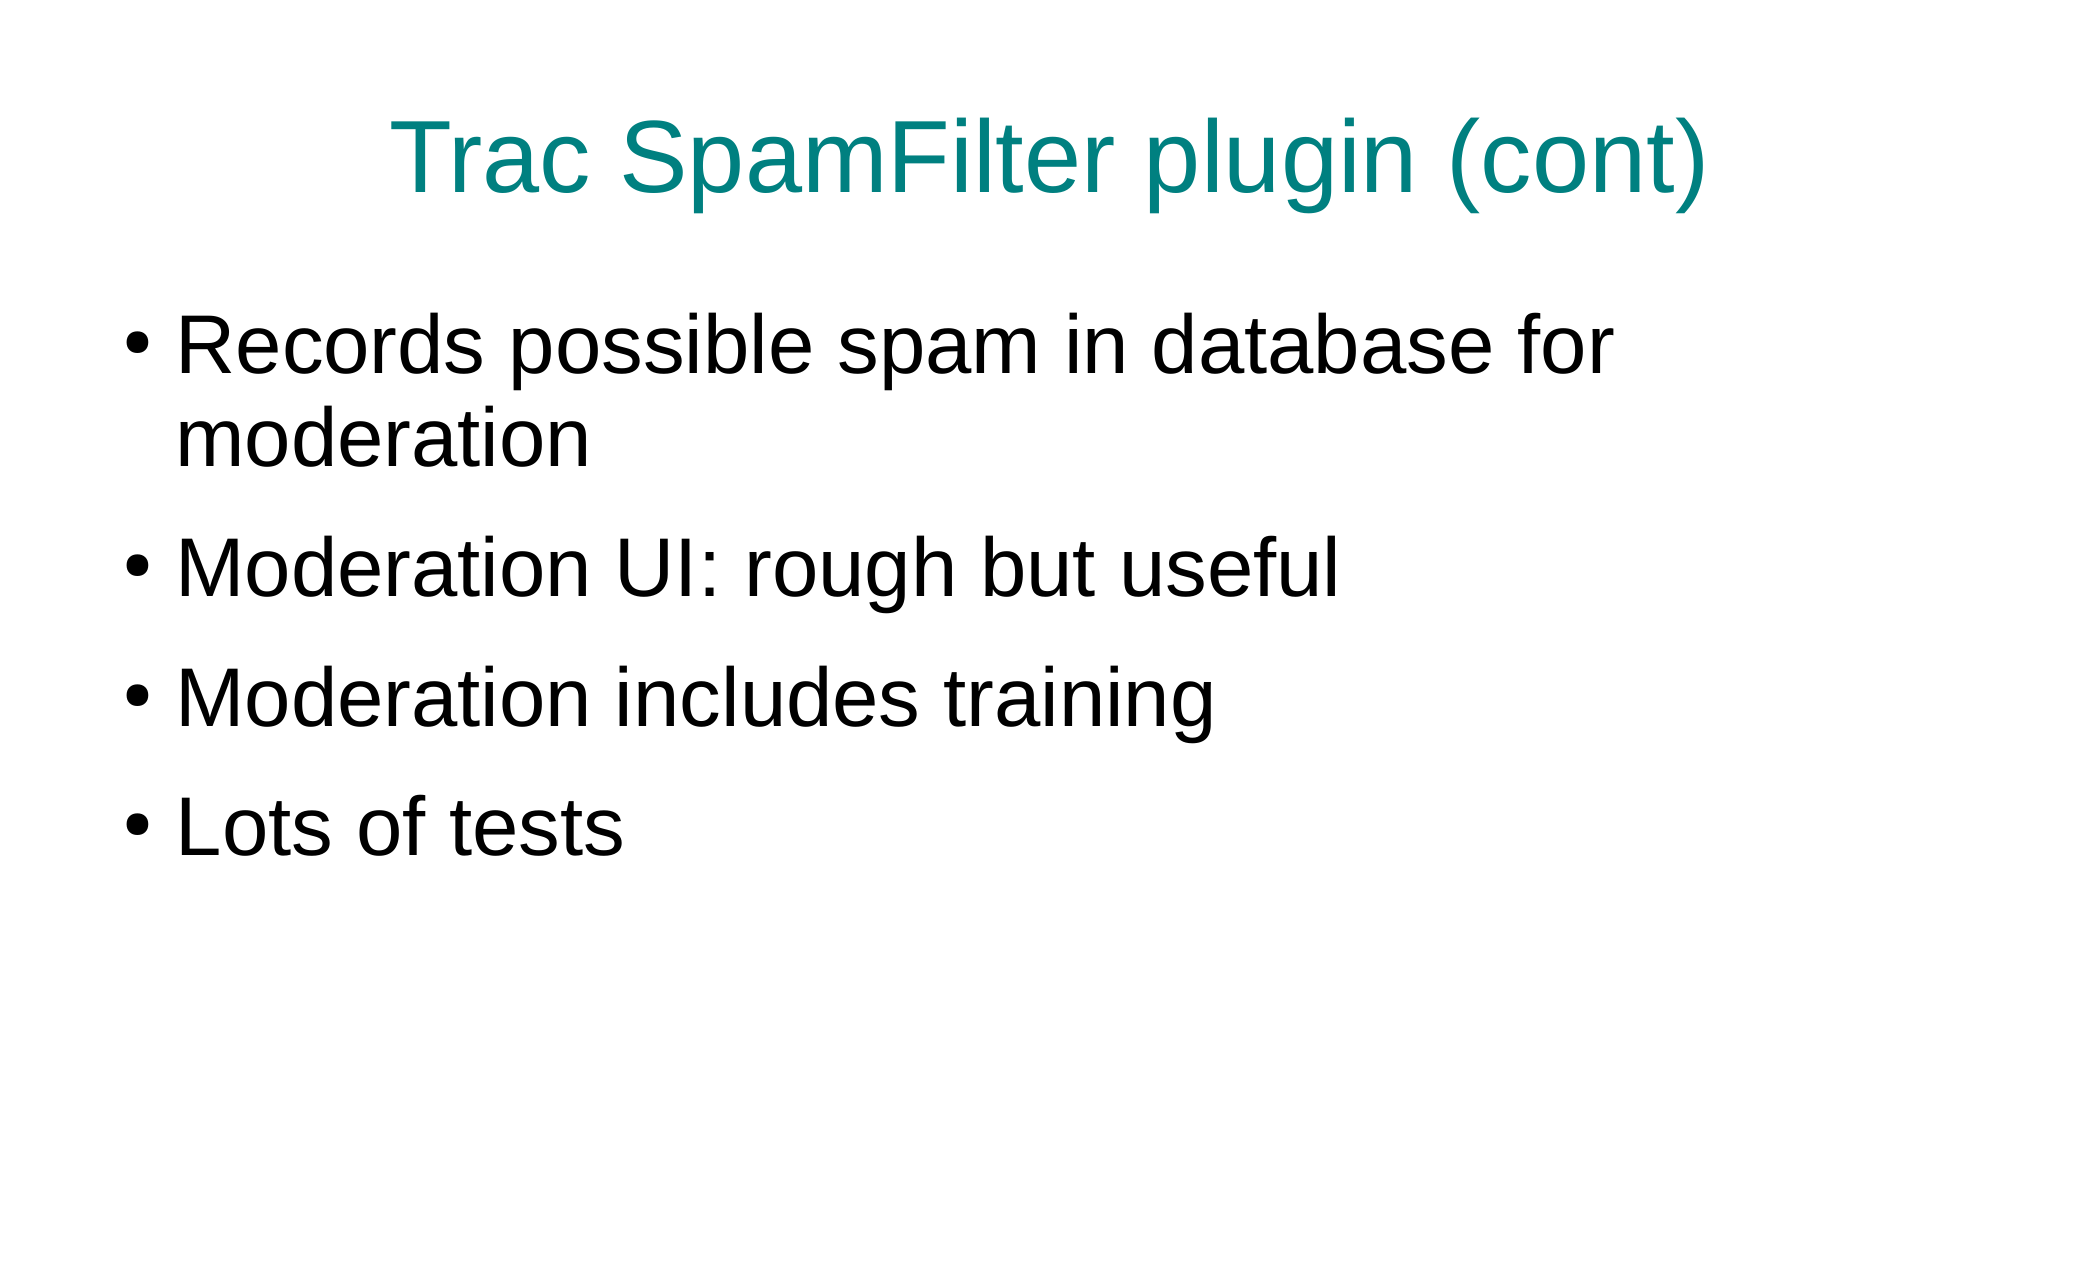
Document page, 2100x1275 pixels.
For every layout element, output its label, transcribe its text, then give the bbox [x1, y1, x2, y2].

title Trac SpamFilter plugin (cont) [105, 50, 1995, 264]
list Records possible spam in database for moderation Moderation UI: rough but useful Moderation includes training Lots of tests [105, 298, 1953, 1111]
